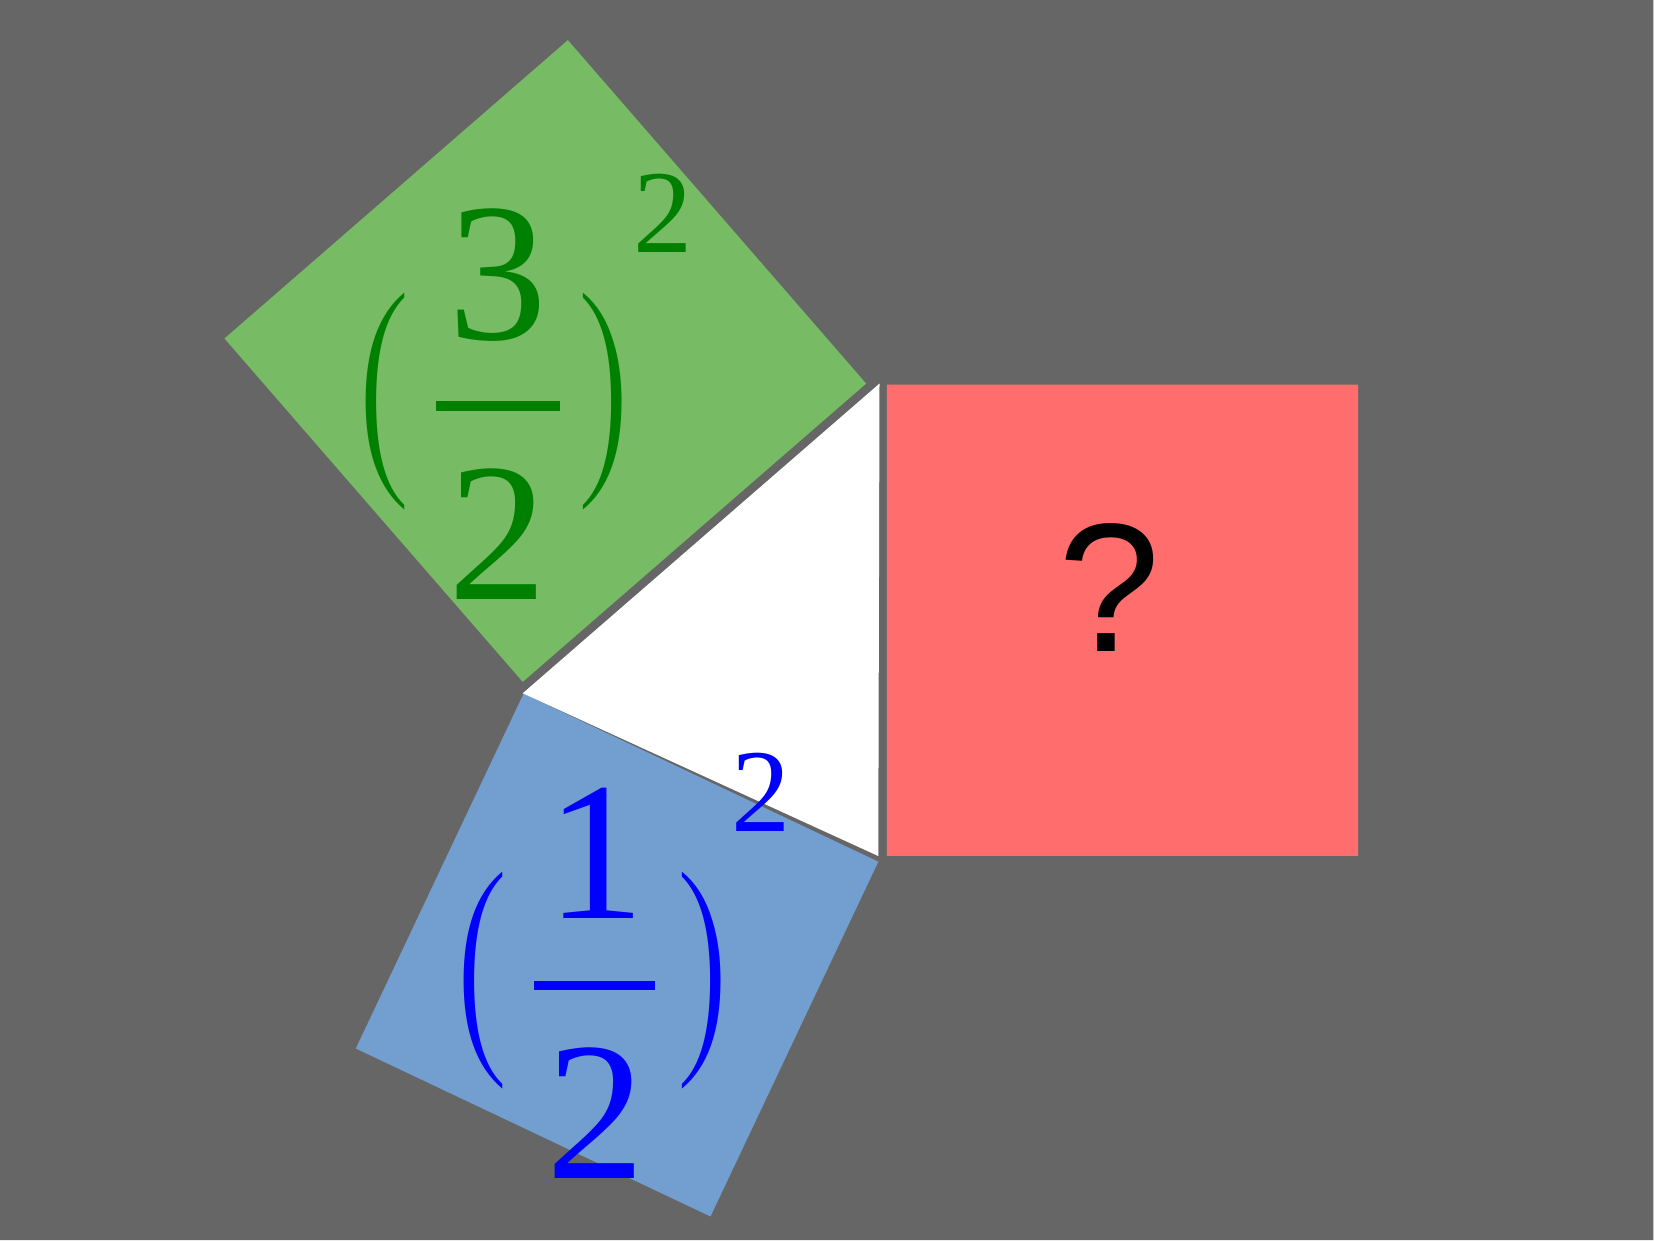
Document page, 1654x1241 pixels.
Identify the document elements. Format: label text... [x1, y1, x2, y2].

text_box [0, 0, 1654, 1241]
text_box ? [1044, 478, 1266, 741]
chart [299, 141, 745, 638]
chart [397, 720, 839, 1218]
